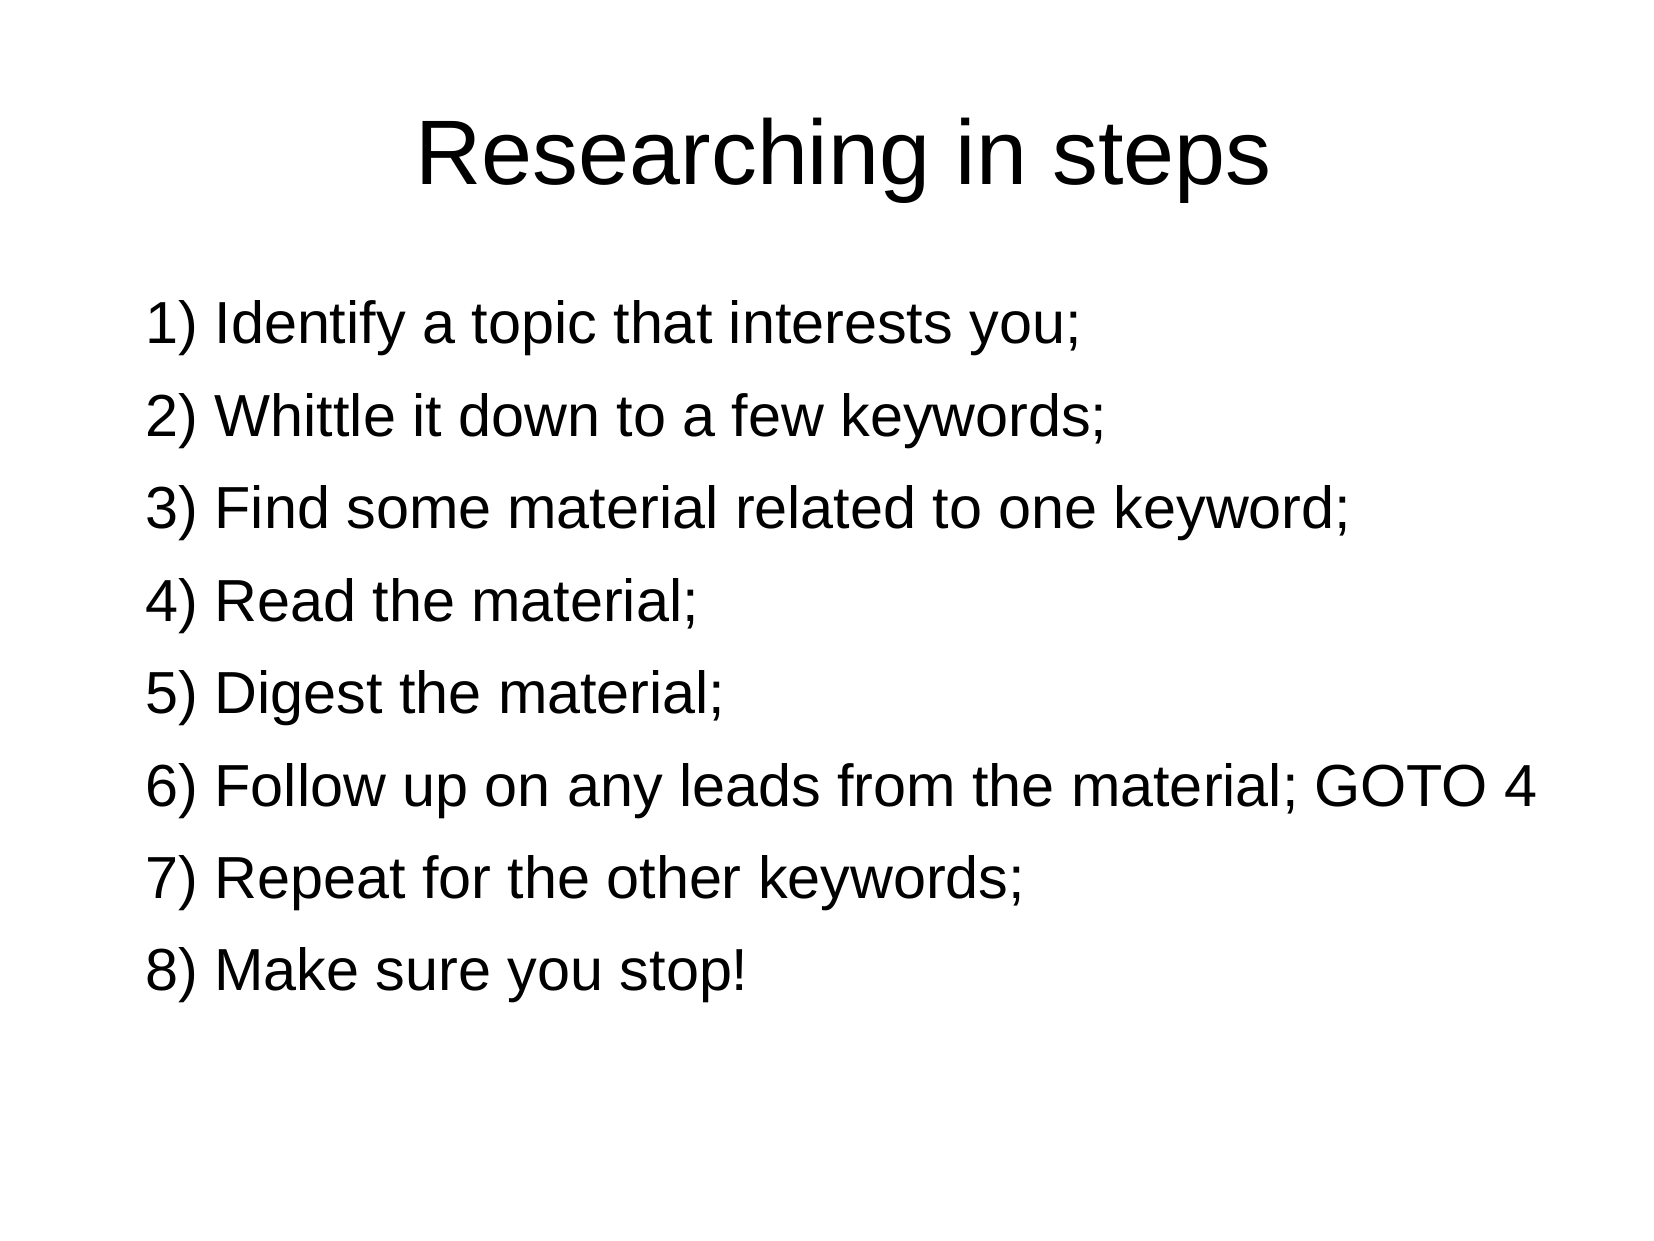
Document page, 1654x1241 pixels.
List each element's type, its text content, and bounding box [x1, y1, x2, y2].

list 1) Identify a topic that interests you; 2) Whittle it down to a few keywords; 3) Find some material related to one keyword; 4) Read the material; 5) Digest the material; 6) Follow up on any leads from the material; GOTO 4 7) Repeat for the other keywords; 8) Make sure you stop! [82, 290, 1571, 1010]
title Researching in steps [82, 49, 1571, 257]
